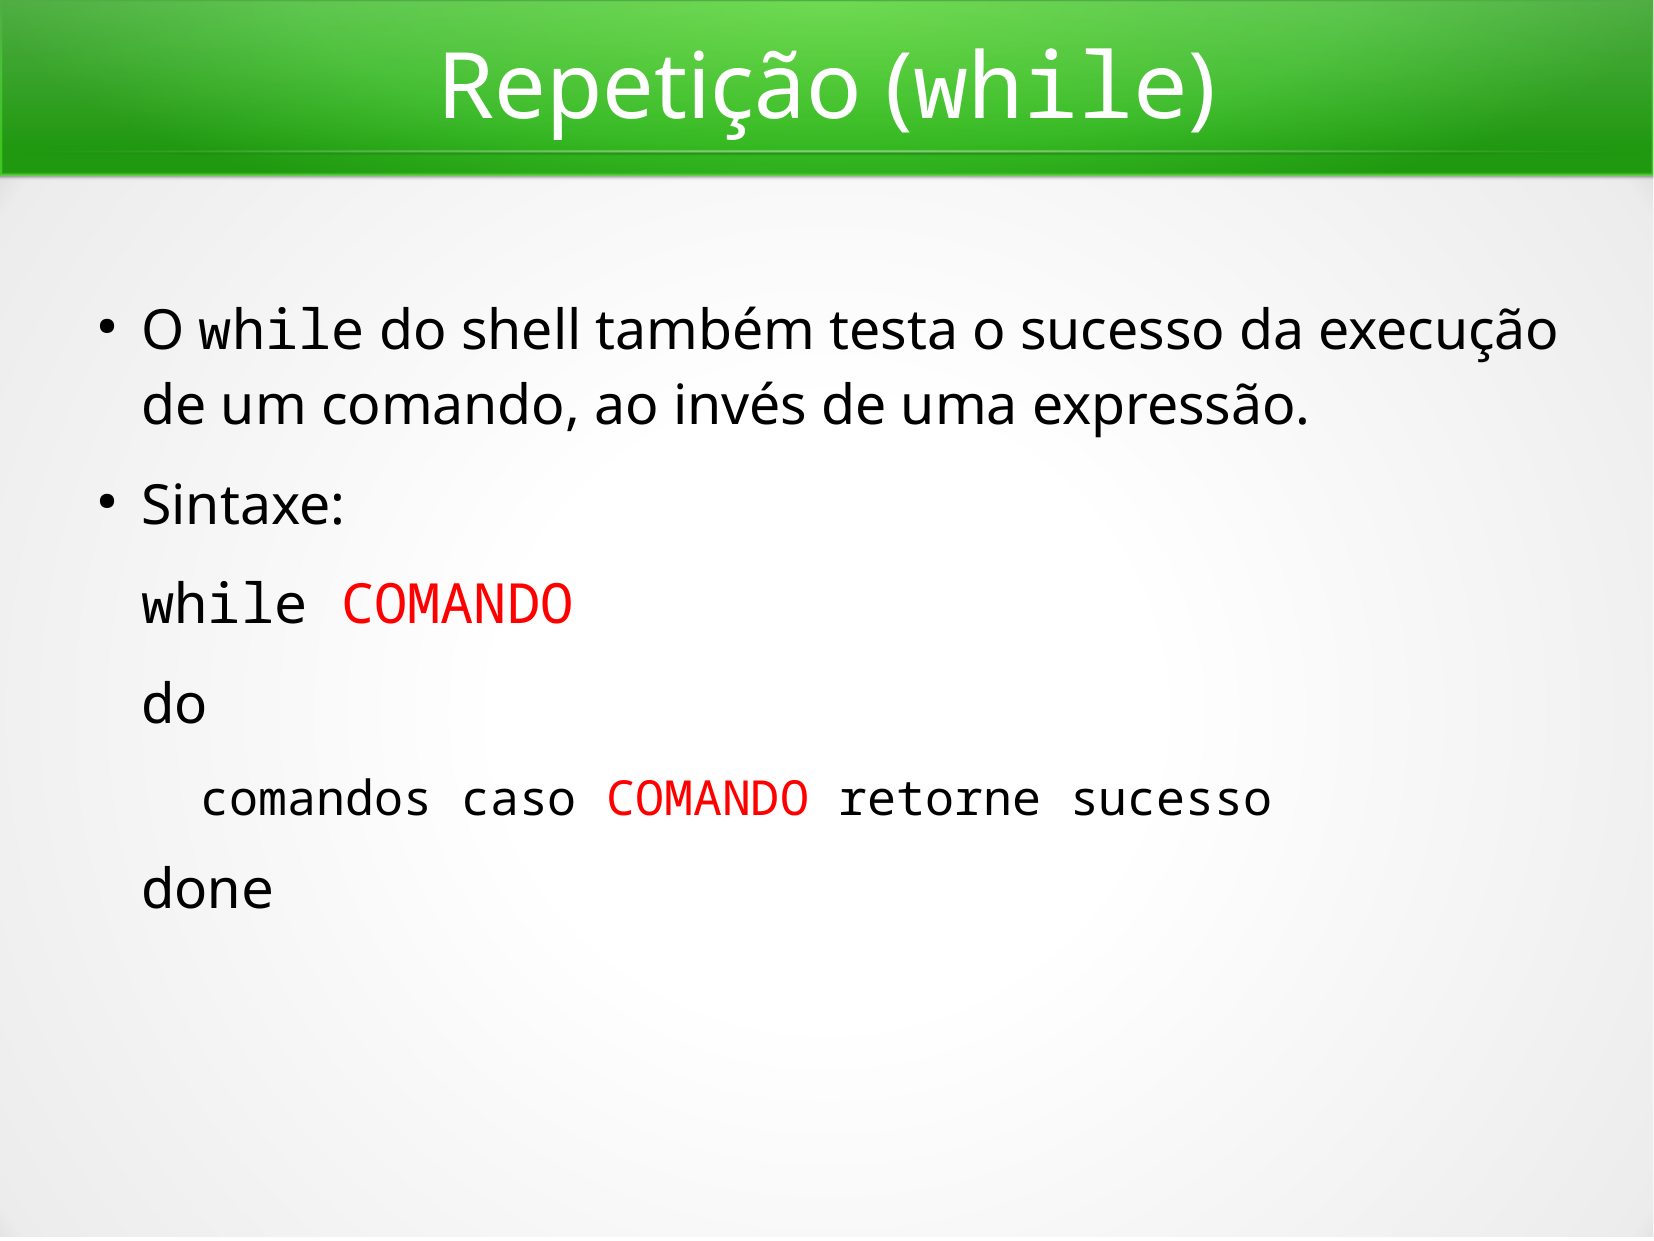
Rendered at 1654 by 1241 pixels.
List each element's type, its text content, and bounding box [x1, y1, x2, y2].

picture [0, 0, 1654, 1237]
list O while do shell também testa o sucesso da execução de um comando, ao invés de uma expressão. Sintaxe: while COMANDO do comandos caso COMANDO retorne sucesso done [82, 290, 1571, 1010]
title Repetição (while) [82, 11, 1571, 154]
